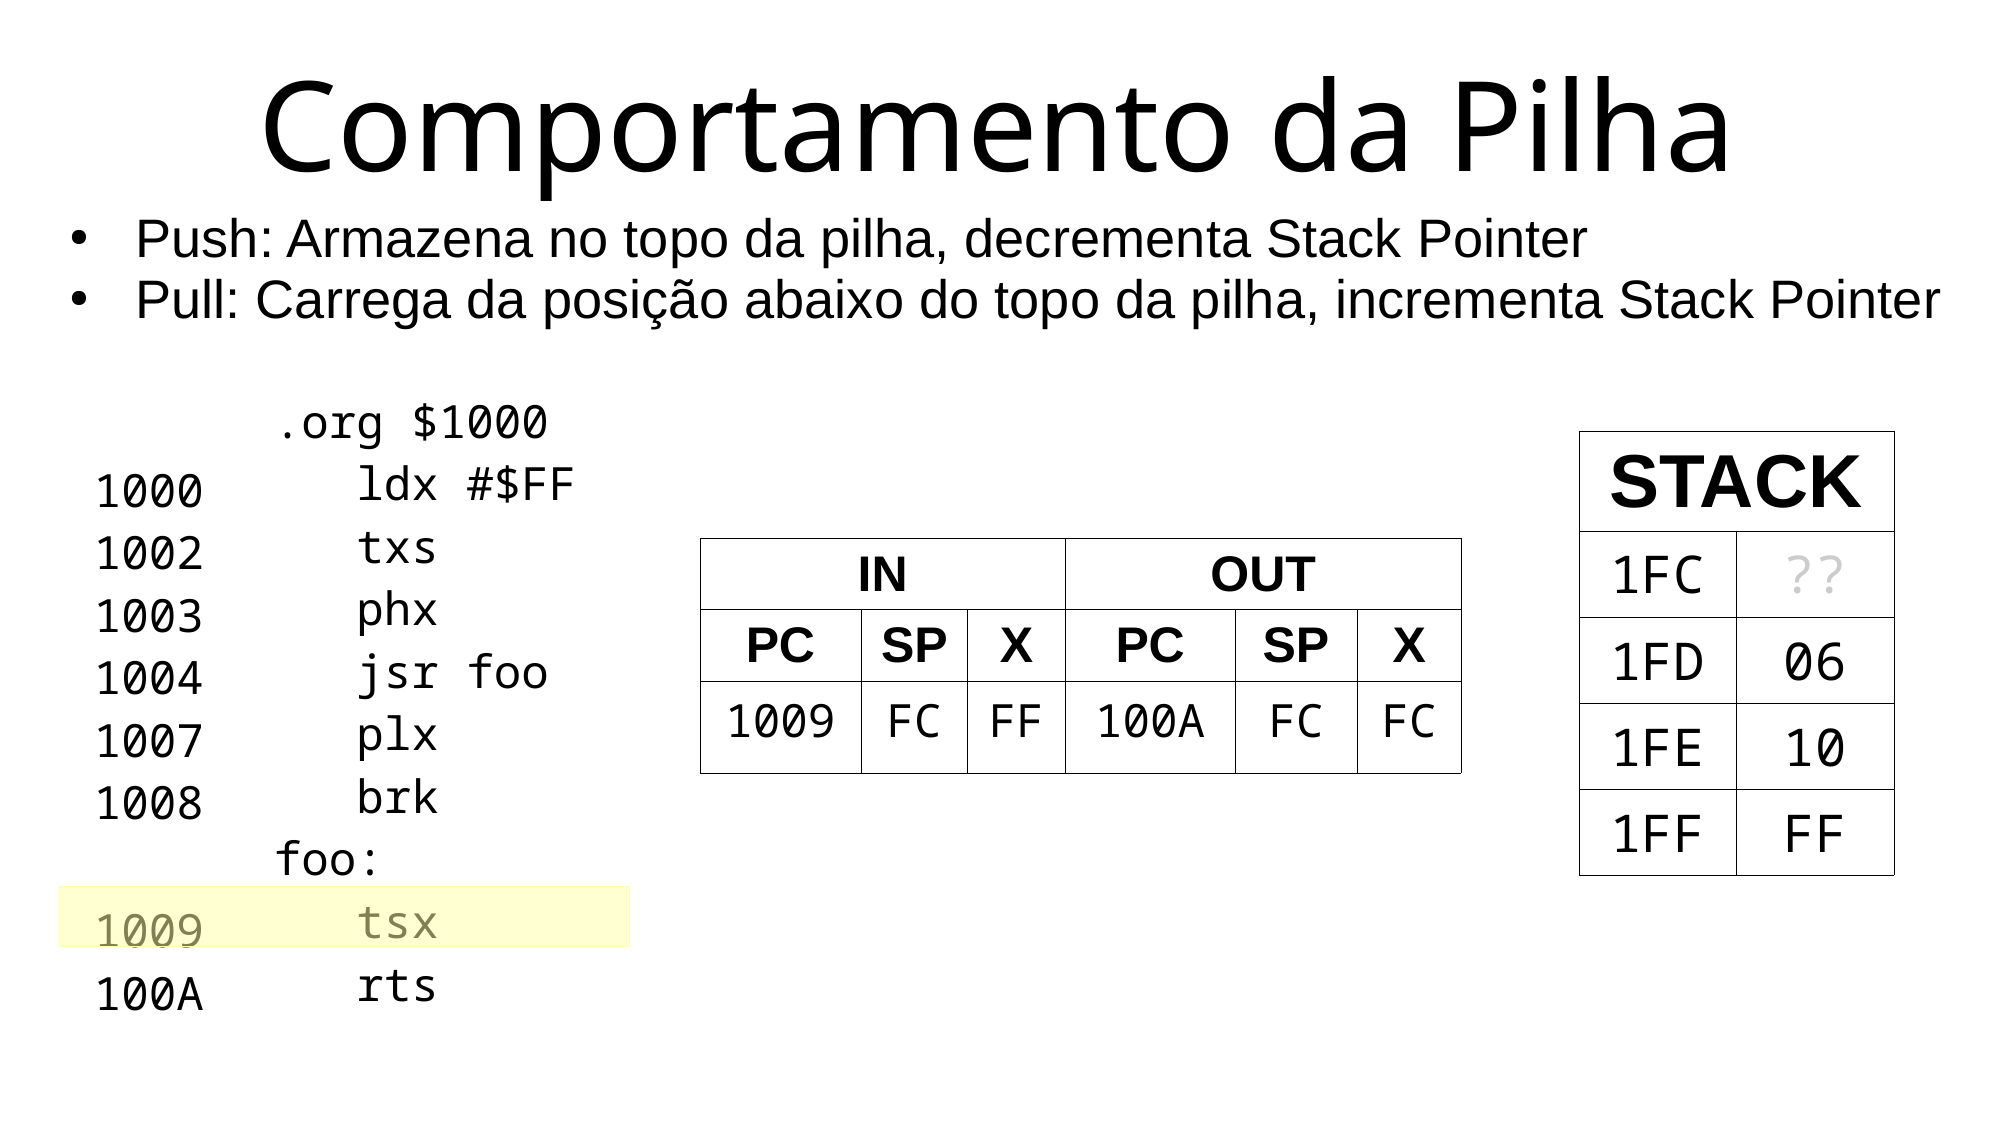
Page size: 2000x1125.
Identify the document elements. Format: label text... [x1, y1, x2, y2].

table_cell 1009 [701, 682, 861, 773]
table_cell FF [1737, 790, 1894, 875]
text_box .org $1000 ldx #$FF txs phx jsr foo plx brk foo: tsx rts [259, 381, 816, 1125]
table_cell FF [968, 682, 1065, 773]
table_header IN [701, 539, 1065, 609]
table_cell X [1358, 610, 1461, 681]
table_cell SP [1236, 610, 1357, 681]
table_cell FC [1236, 682, 1357, 773]
table_cell 1FE [1580, 704, 1736, 789]
table_cell 10 [1737, 704, 1894, 789]
table_cell 100A [1066, 682, 1235, 773]
table_cell X [968, 610, 1065, 681]
table_header OUT [1066, 539, 1461, 609]
table_cell 1FF [1580, 790, 1736, 875]
text_box Push: Armazena no topo da pilha, decrementa Stack Pointer Pull: Carrega da posição abaixo do topo da pilha, incrementa Stack Pointer [54, 201, 1959, 366]
text_box [59, 886, 630, 947]
table_cell 06 [1737, 618, 1894, 703]
table_header STACK [1580, 432, 1894, 531]
table_cell FC [862, 682, 967, 773]
table_cell SP [862, 610, 967, 681]
table_cell 1FD [1580, 618, 1736, 703]
text_box 1000 1002 1003 1004 1007 1008 1009 100A [79, 947, 260, 1053]
table_cell PC [1066, 610, 1235, 681]
table_cell FC [1358, 682, 1461, 773]
text_box 1000 1002 1003 1004 1007 1008 1009 100A [79, 450, 260, 886]
table_cell 1FC [1580, 532, 1736, 617]
table_cell ?? [1737, 532, 1894, 617]
table_cell PC [701, 610, 861, 681]
title Comportamento da Pilha [30, 22, 1966, 240]
